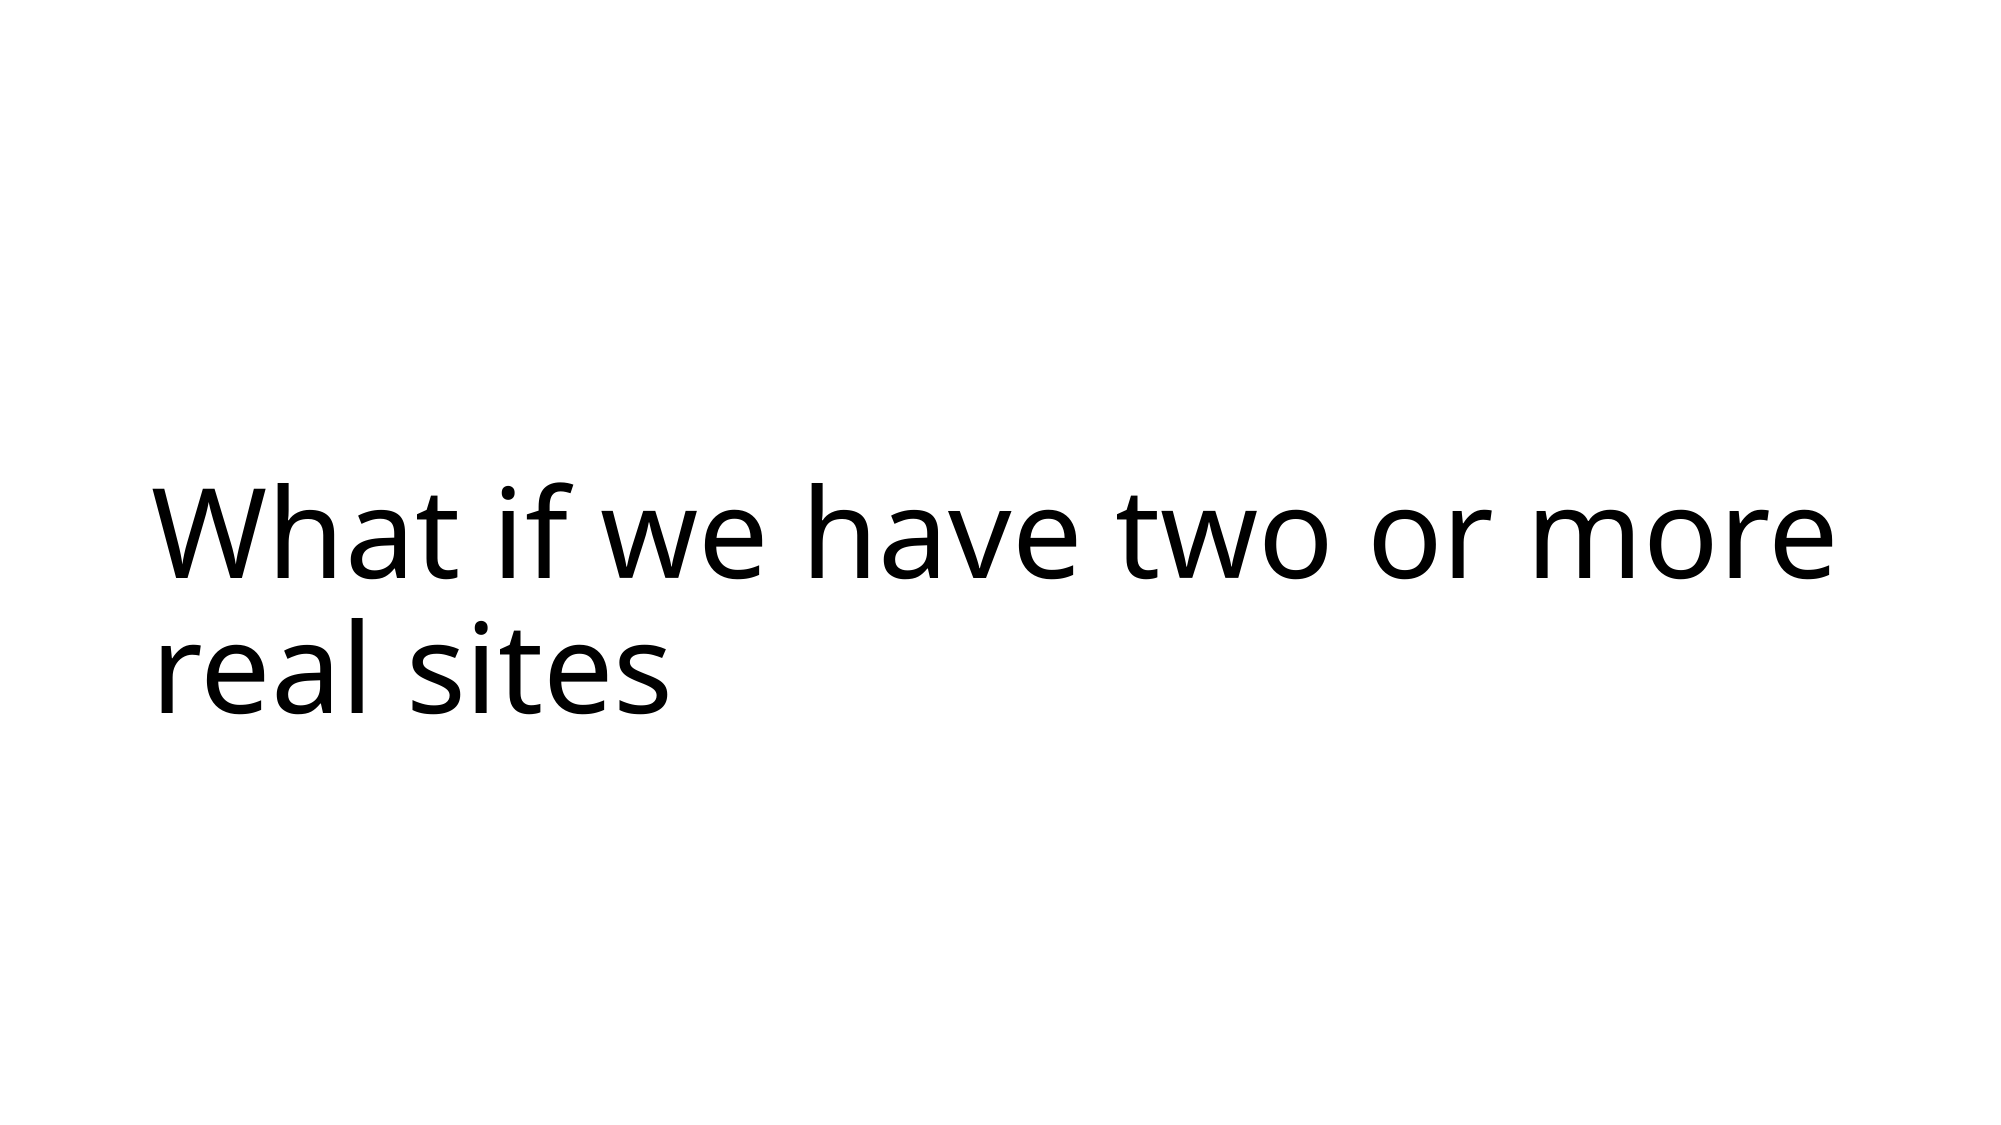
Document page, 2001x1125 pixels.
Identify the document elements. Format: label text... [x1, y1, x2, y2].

title What if we have two or more real sites [136, 280, 1862, 749]
